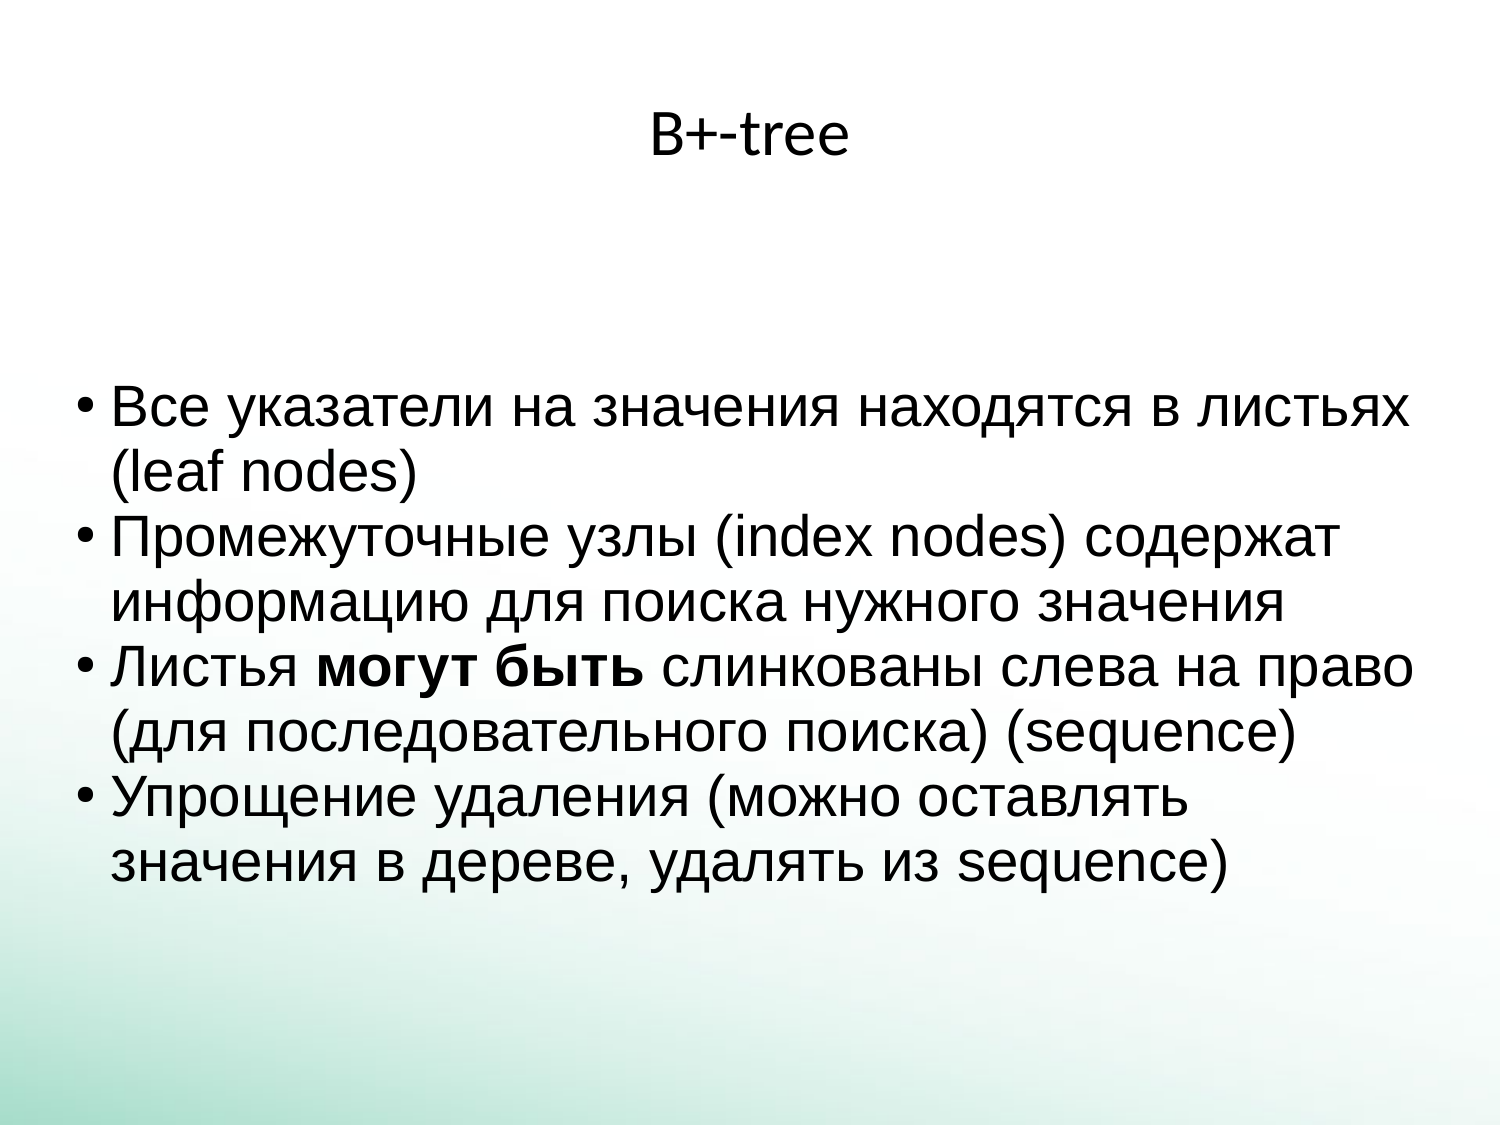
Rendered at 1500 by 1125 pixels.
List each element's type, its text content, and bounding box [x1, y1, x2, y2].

title B+-tree [75, 45, 1425, 233]
picture [0, 0, 1500, 1125]
subtitle Все указатели на значения находятся в листьях (leaf nodes) Промежуточные узлы (index nodes) содержат информацию для поиска нужного значения Листья могут быть слинкованы слева на право (для последовательного поиска) (sequence) Упрощение удаления (можно оставлять значения в дереве, удалять из sequence) [75, 262, 1425, 1005]
